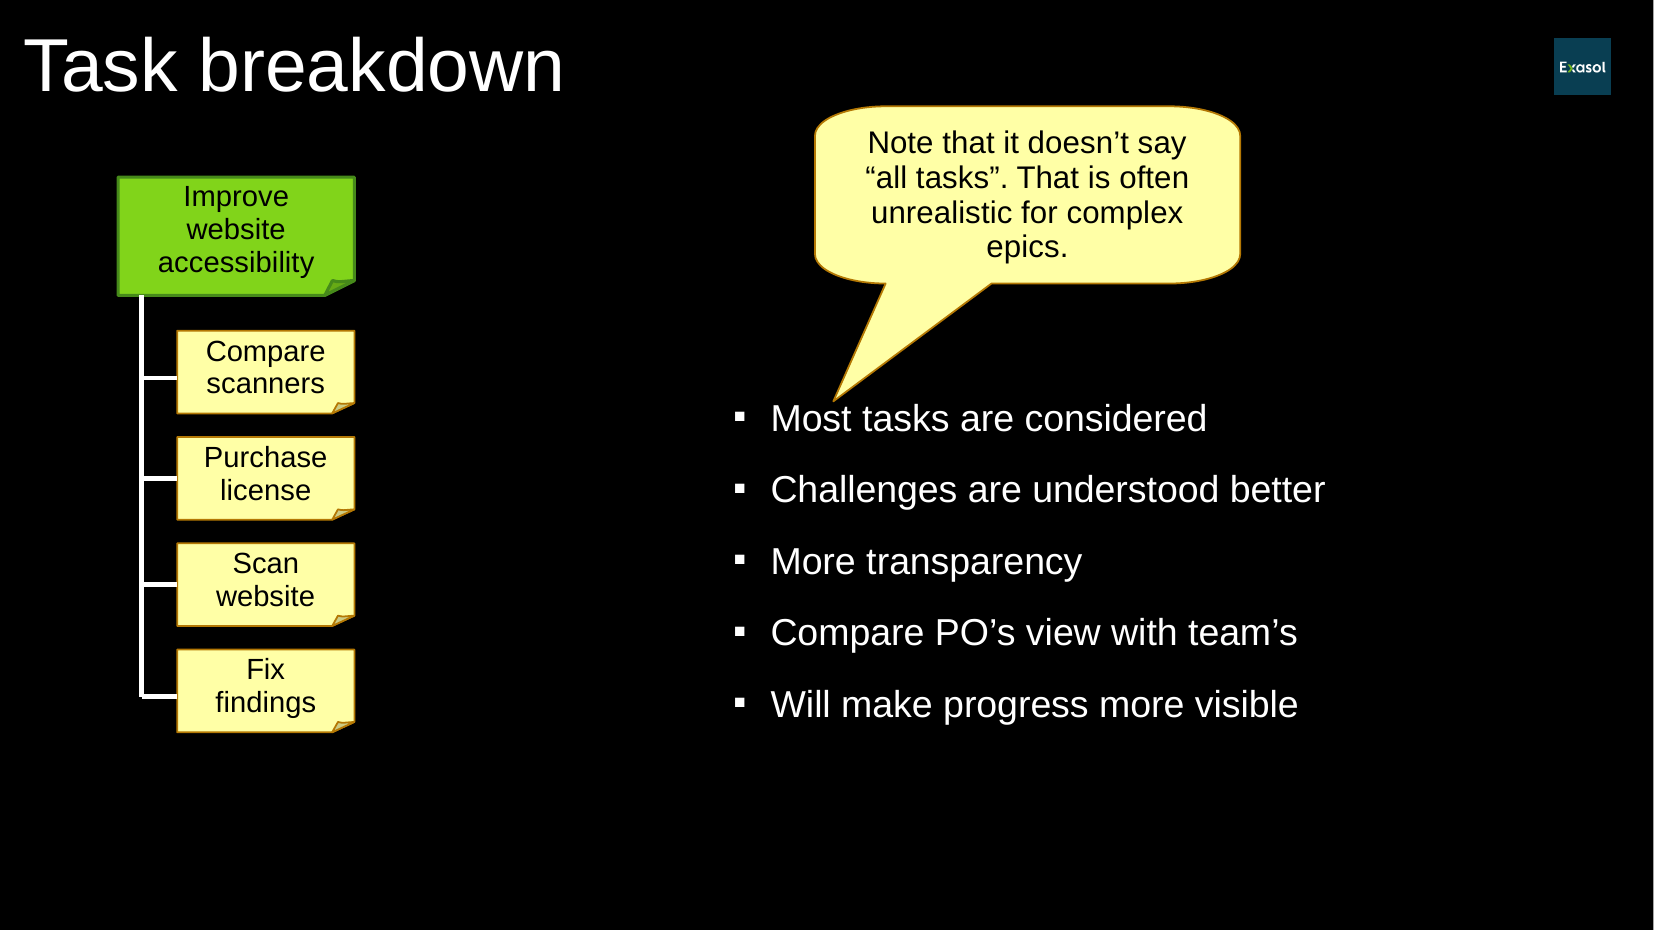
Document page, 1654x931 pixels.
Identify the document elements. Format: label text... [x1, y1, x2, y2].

text_box Purchase license [177, 437, 355, 520]
text_box Scan website [177, 543, 355, 626]
text_box Improve website accessibility [118, 177, 355, 296]
text_box Note that it doesn’t say “all tasks”. That is often unrealistic for complex epics. [814, 106, 1241, 402]
title Task breakdown [23, 11, 1589, 119]
text_box Fix findings [177, 649, 355, 733]
text_box Most tasks are considered Challenges are understood better More transparency Compare PO’s view with team’s Will make progress more visible [720, 389, 1341, 733]
text_box Compare scanners [177, 330, 355, 414]
picture [1589, 38, 1611, 95]
